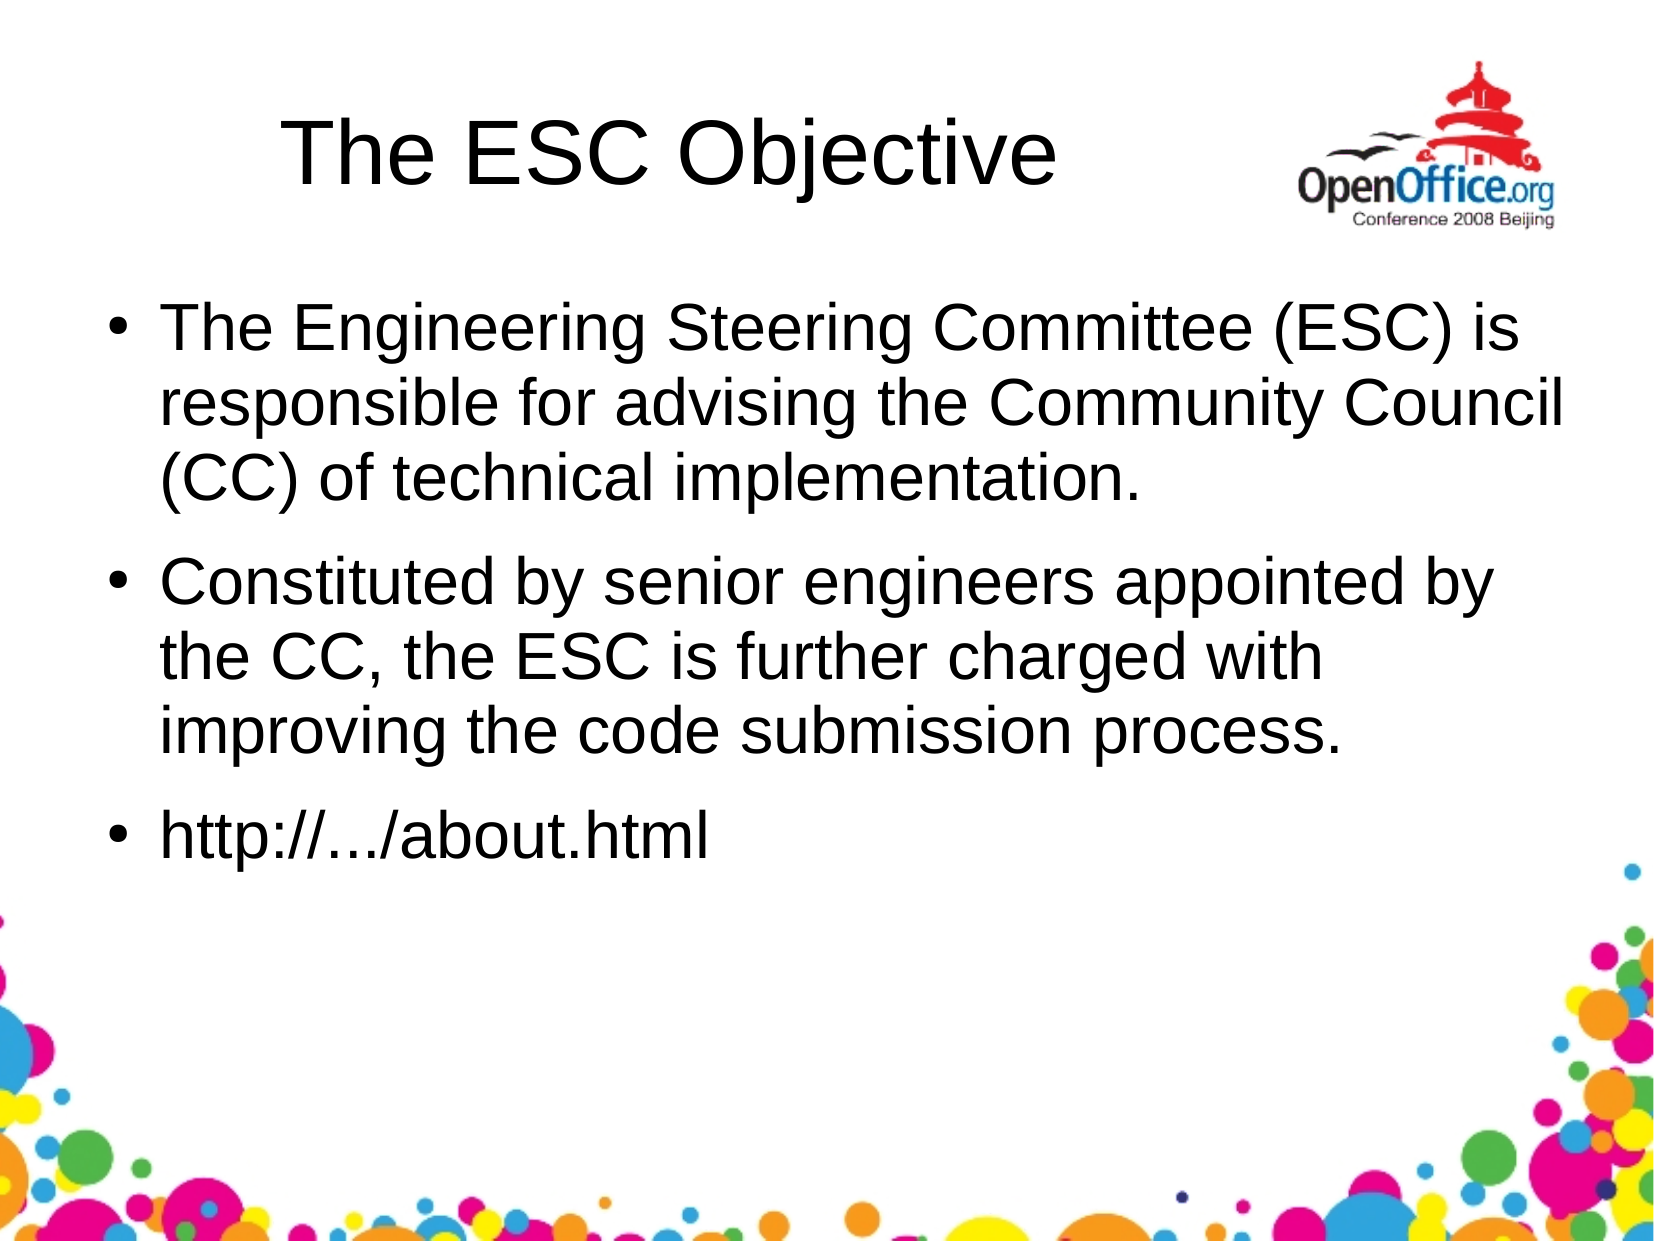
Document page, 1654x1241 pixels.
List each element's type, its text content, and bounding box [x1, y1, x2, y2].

title The ESC Objective [82, 56, 1258, 250]
picture [0, 810, 1654, 1241]
picture [1285, 51, 1569, 250]
list The Engineering Steering Committee (ESC) is responsible for advising the Community Council (CC) of technical implementation. Constituted by senior engineers appointed by the CC, the ESC is further charged with improving the code submission process. http://.../about.html [88, 290, 1577, 1094]
